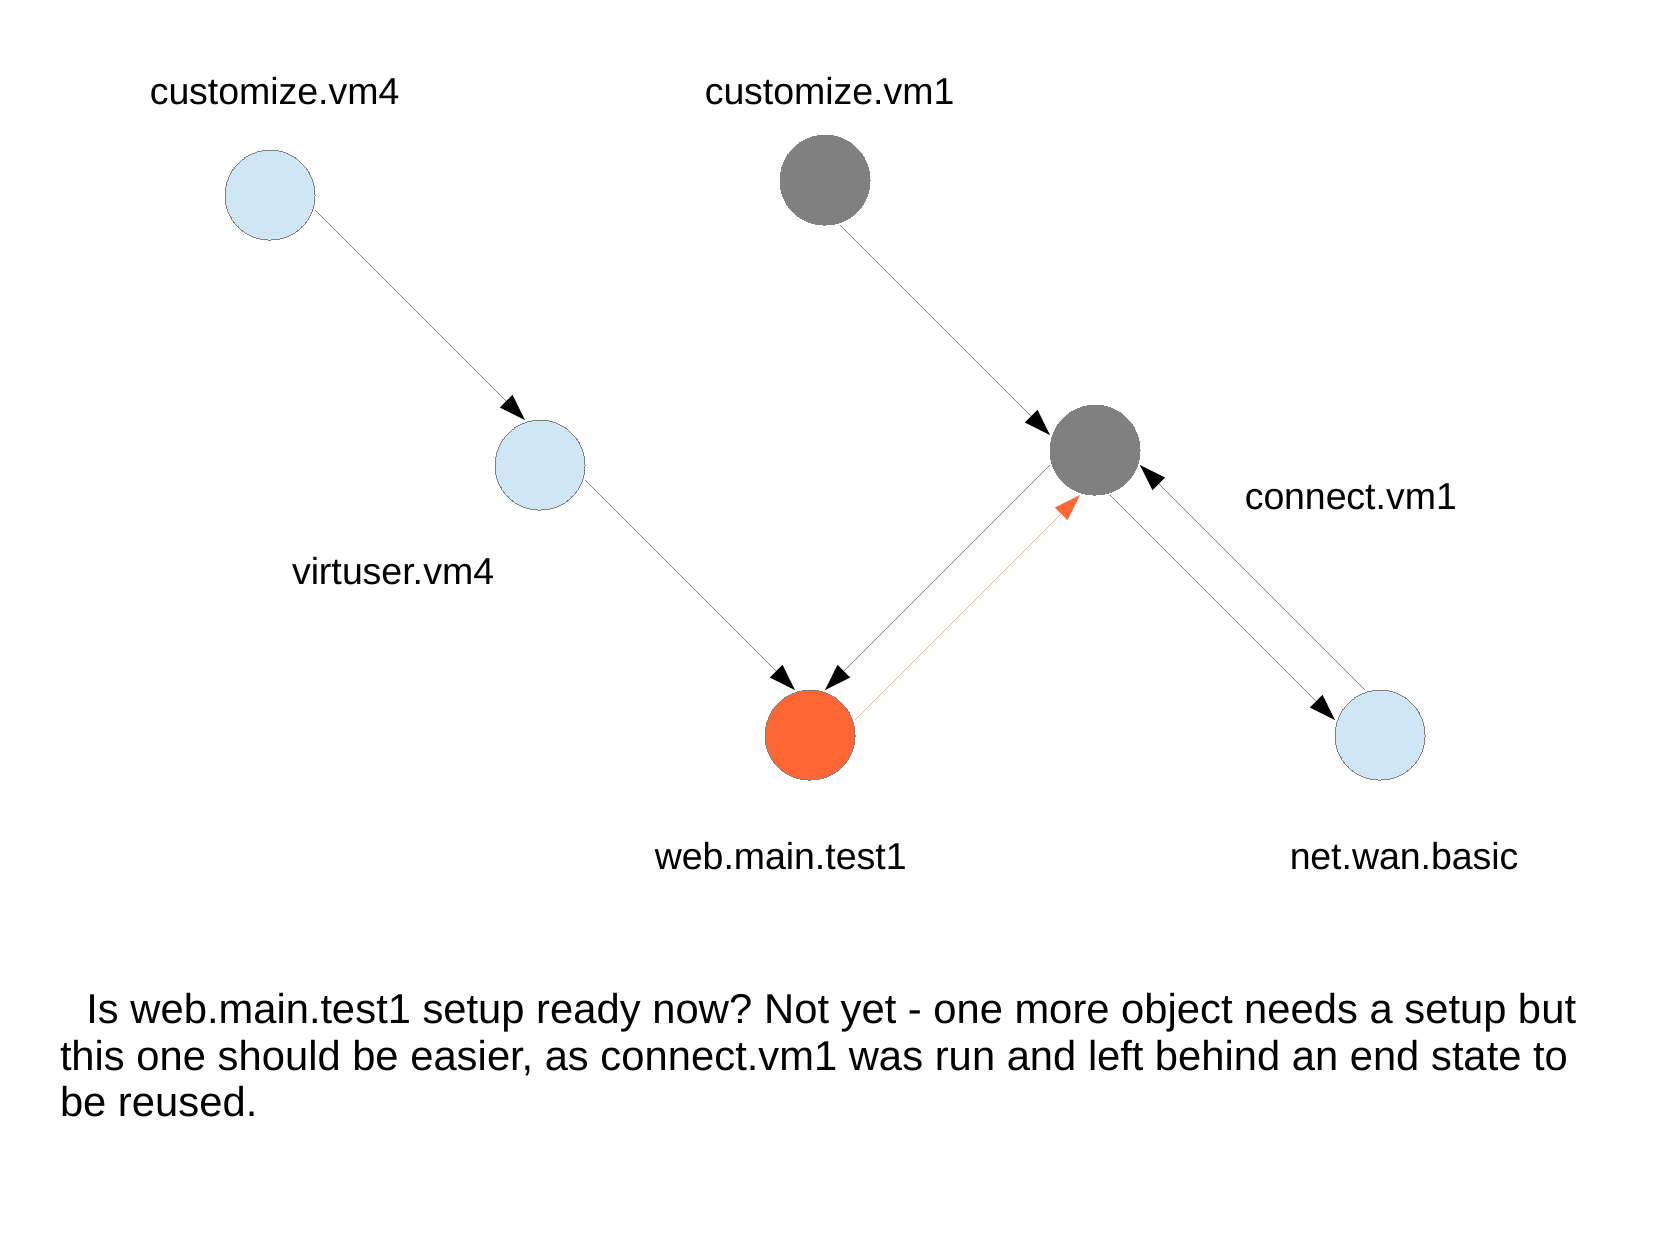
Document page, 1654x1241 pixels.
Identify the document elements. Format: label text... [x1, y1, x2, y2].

text_box Is web.main.test1 setup ready now? Not yet - one more object needs a setup but this one should be easier, as connect.vm1 was run and left behind an end state to be reused. [60, 940, 1591, 1171]
text_box web.main.test1 [640, 828, 958, 886]
text_box net.wan.basic [1275, 828, 1580, 886]
text_box virtuser.vm4 [277, 543, 541, 601]
text_box [1335, 690, 1426, 781]
text_box [780, 135, 871, 226]
text_box [495, 420, 586, 511]
text_box customize.vm1 [690, 63, 1011, 121]
text_box [765, 690, 856, 781]
text_box [225, 150, 316, 241]
text_box [1050, 405, 1141, 496]
text_box customize.vm4 [135, 63, 456, 121]
text_box connect.vm1 [1230, 468, 1545, 526]
